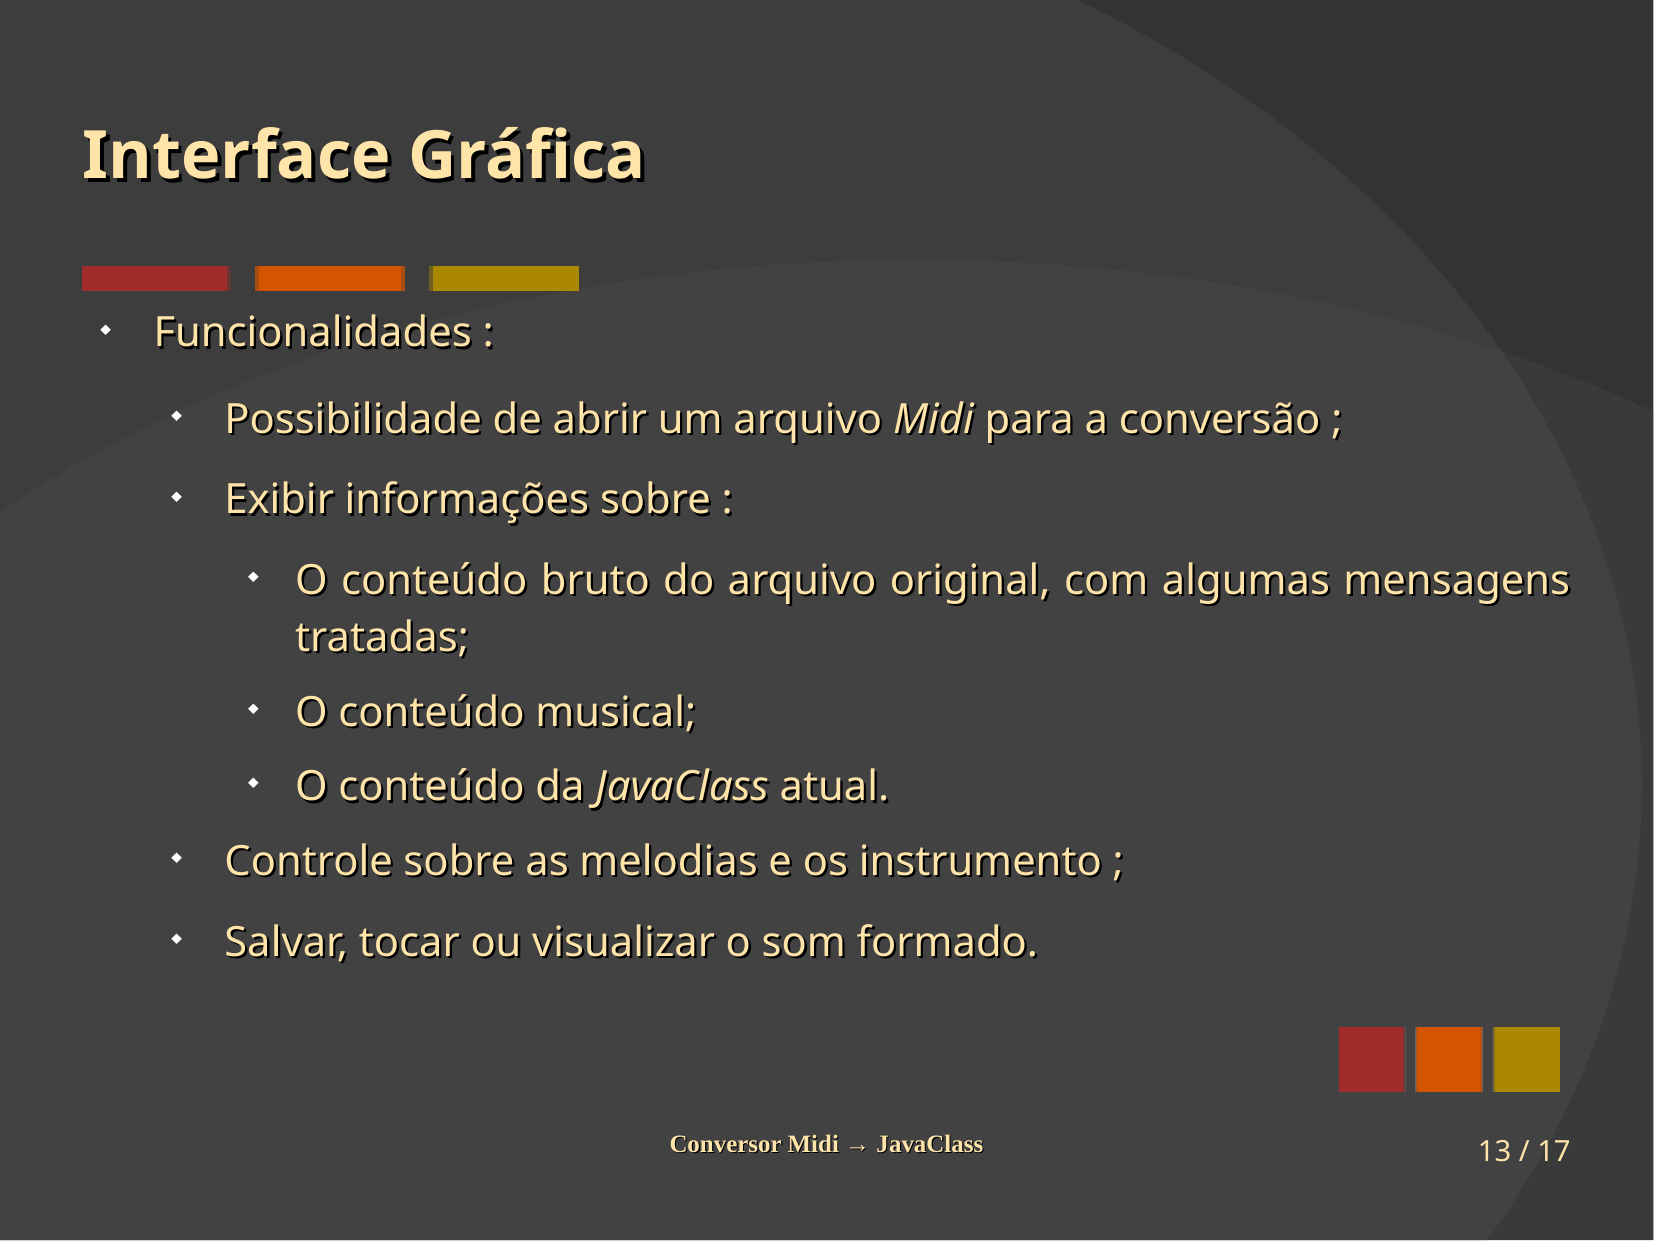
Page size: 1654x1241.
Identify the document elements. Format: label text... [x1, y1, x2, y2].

picture [82, 266, 579, 291]
title Interface Gráfica [82, 49, 1571, 257]
list Funcionalidades : Possibilidade de abrir um arquivo Midi para a conversão ; Exibir informações sobre : O conteúdo bruto do arquivo original, com algumas mensagens tratadas; O conteúdo musical; O conteúdo da JavaClass atual. Controle sobre as melodias e os instrumento ; Salvar, tocar ou visualizar o som formado. [82, 302, 1571, 1022]
picture [1339, 1027, 1560, 1092]
